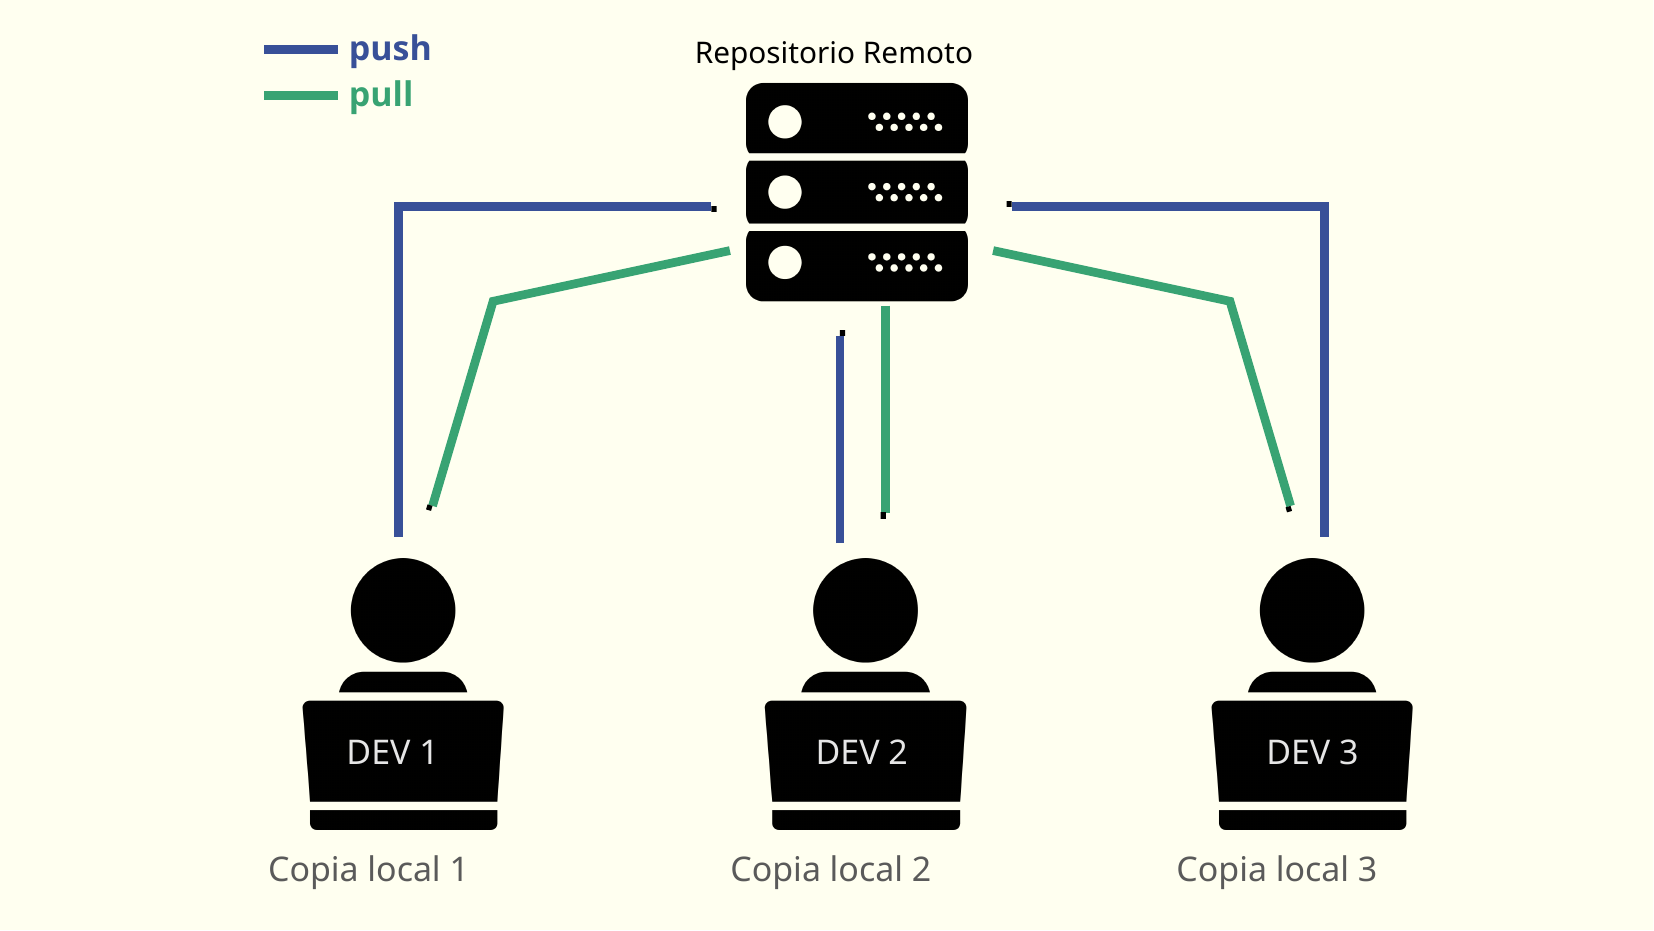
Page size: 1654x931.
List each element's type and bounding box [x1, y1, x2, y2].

picture [223, 13, 1489, 909]
